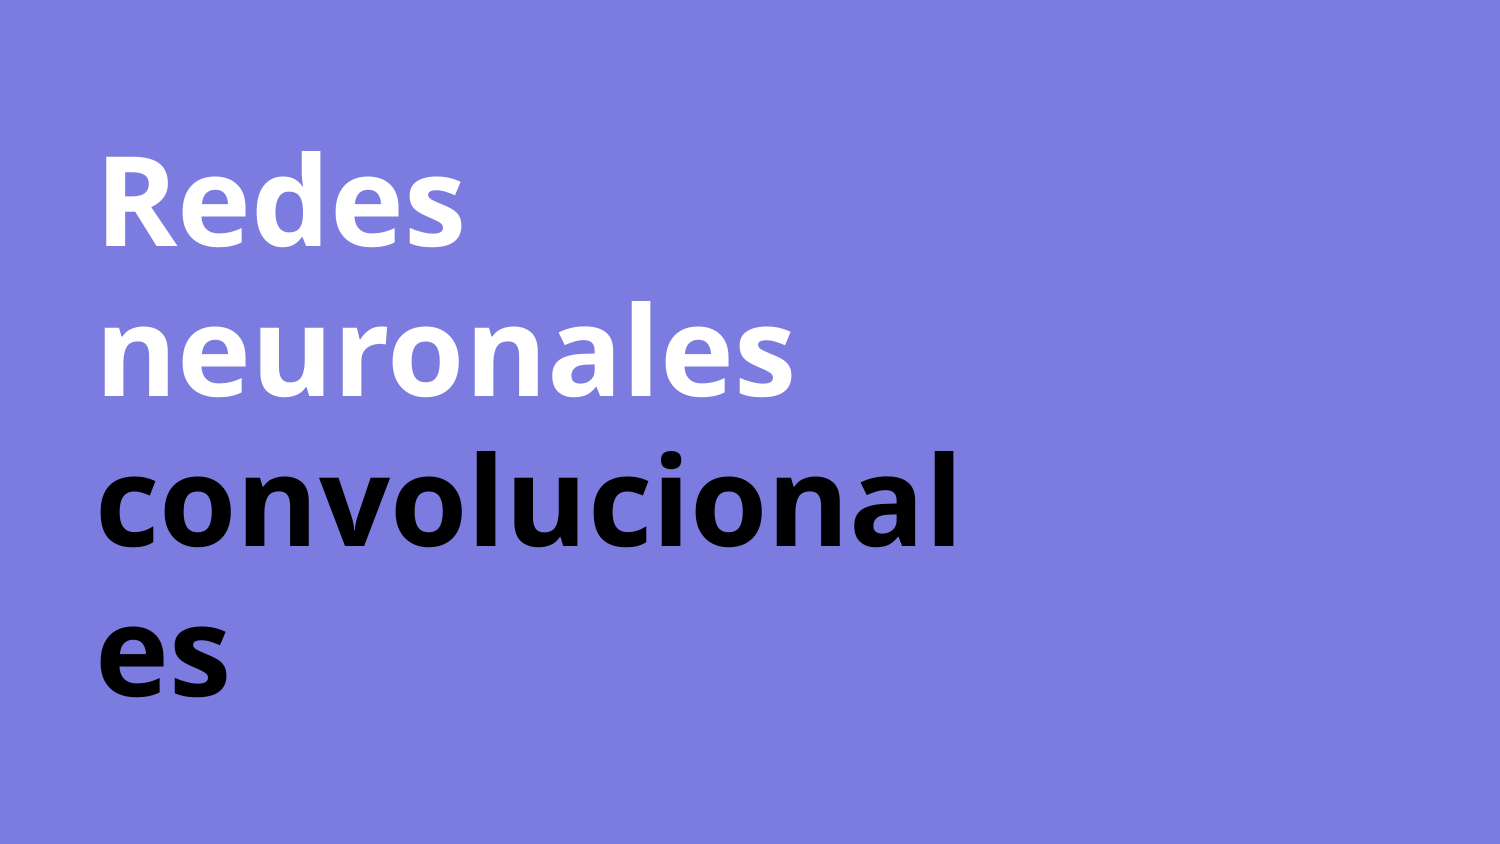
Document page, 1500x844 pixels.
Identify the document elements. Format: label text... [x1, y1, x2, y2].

title Redes neuronales convolucionales [80, 86, 1003, 758]
